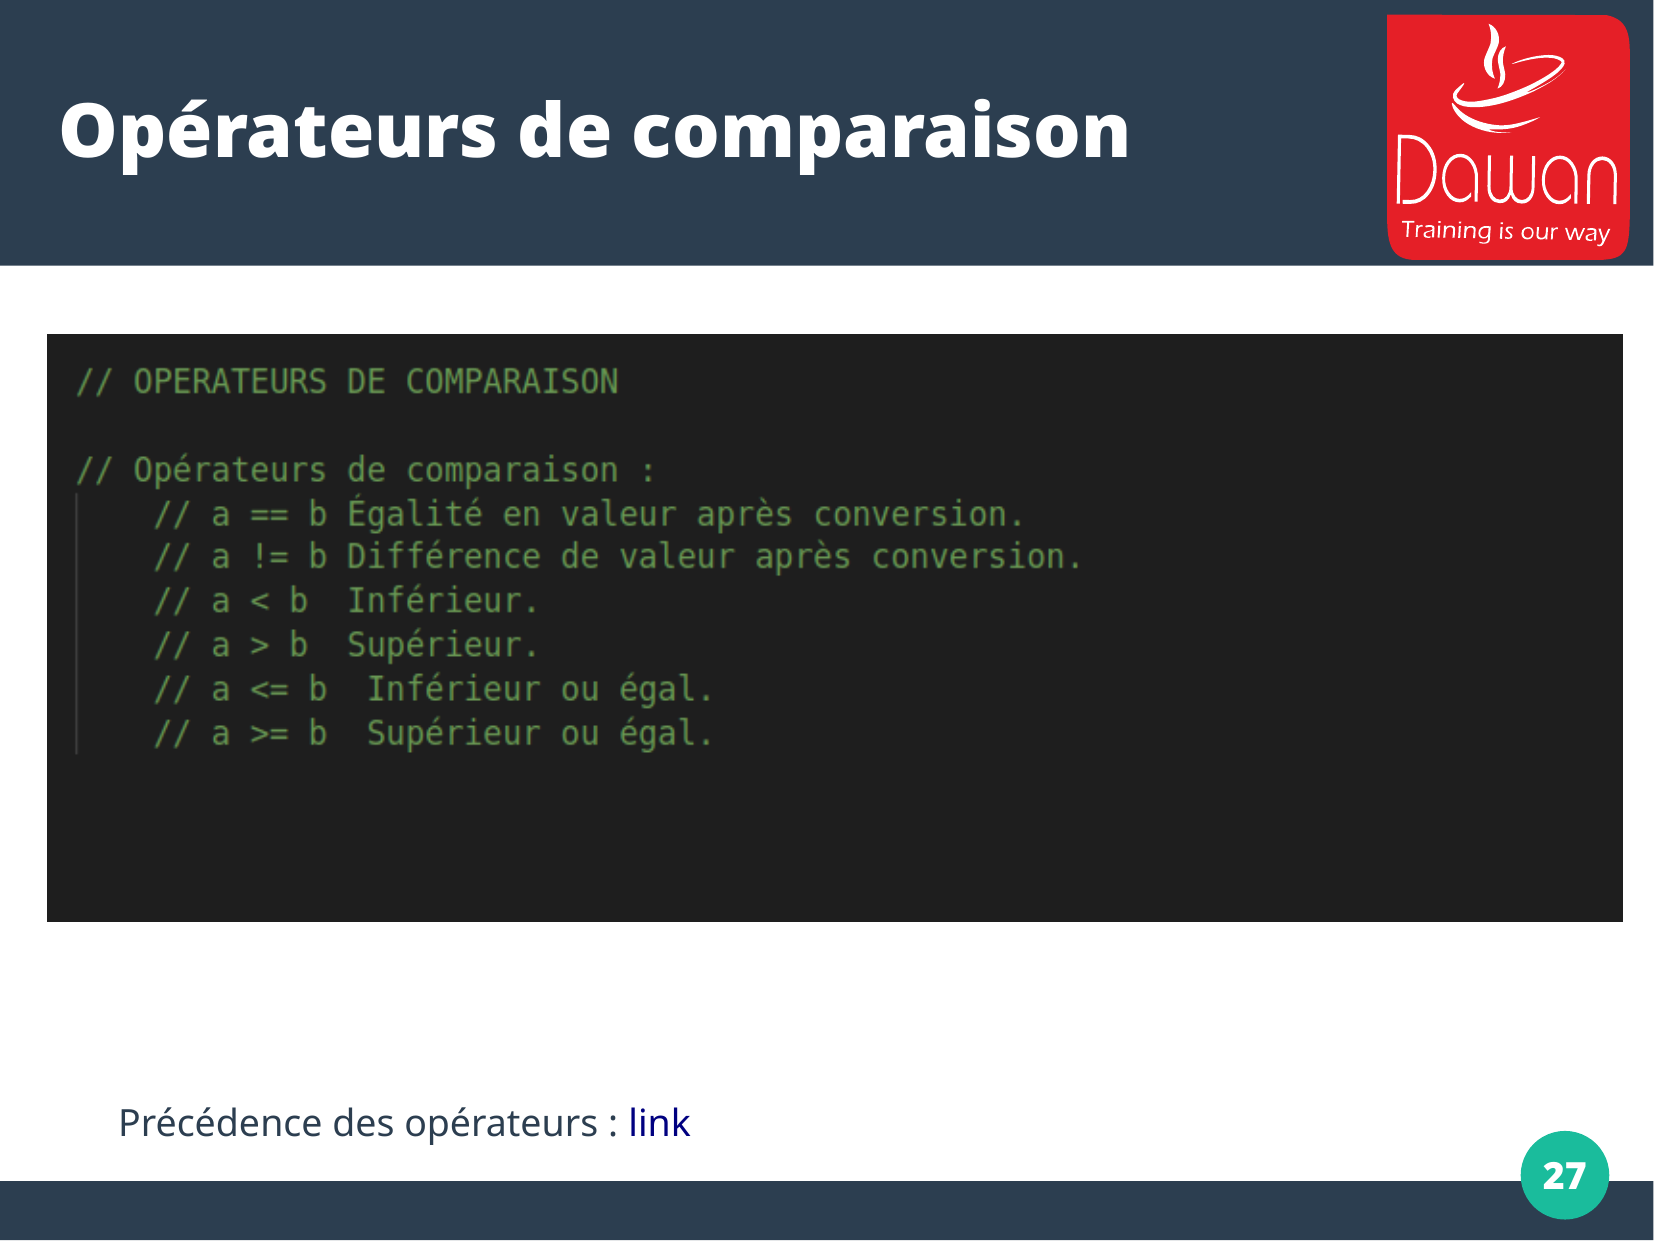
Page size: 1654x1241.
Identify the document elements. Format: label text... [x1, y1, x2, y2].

list Précédence des opérateurs : link [47, 1098, 1595, 1152]
picture [47, 334, 1623, 922]
title Opérateurs de comparaison [59, 49, 1387, 207]
picture [1387, 14, 1630, 260]
